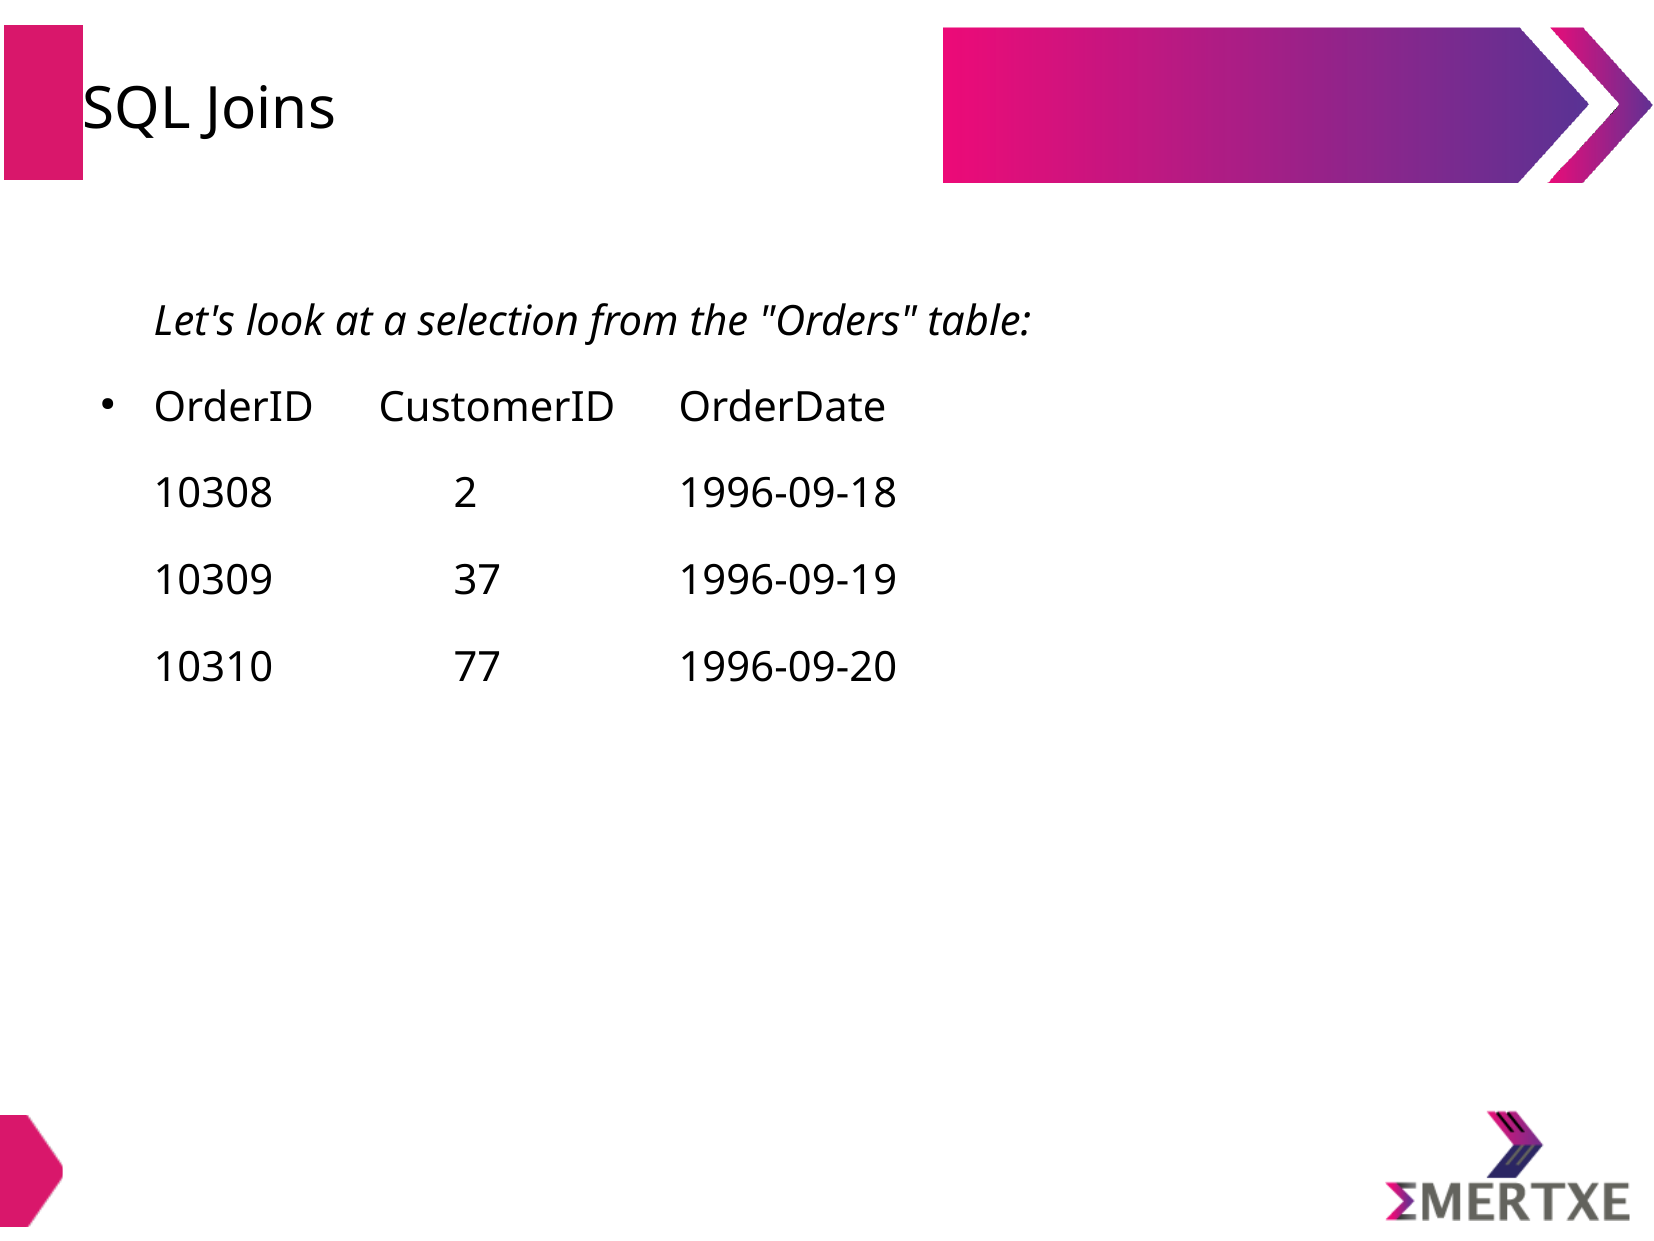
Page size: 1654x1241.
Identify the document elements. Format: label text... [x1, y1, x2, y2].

list Let's look at a selection from the "Orders" table: OrderID CustomerID OrderDate 10308 2 1996-09-18 10309 37 1996-09-19 10310 77 1996-09-20 [82, 290, 1571, 1010]
title SQL Joins [82, 2, 1571, 210]
picture [1571, 27, 1653, 183]
picture [1385, 1107, 1631, 1221]
